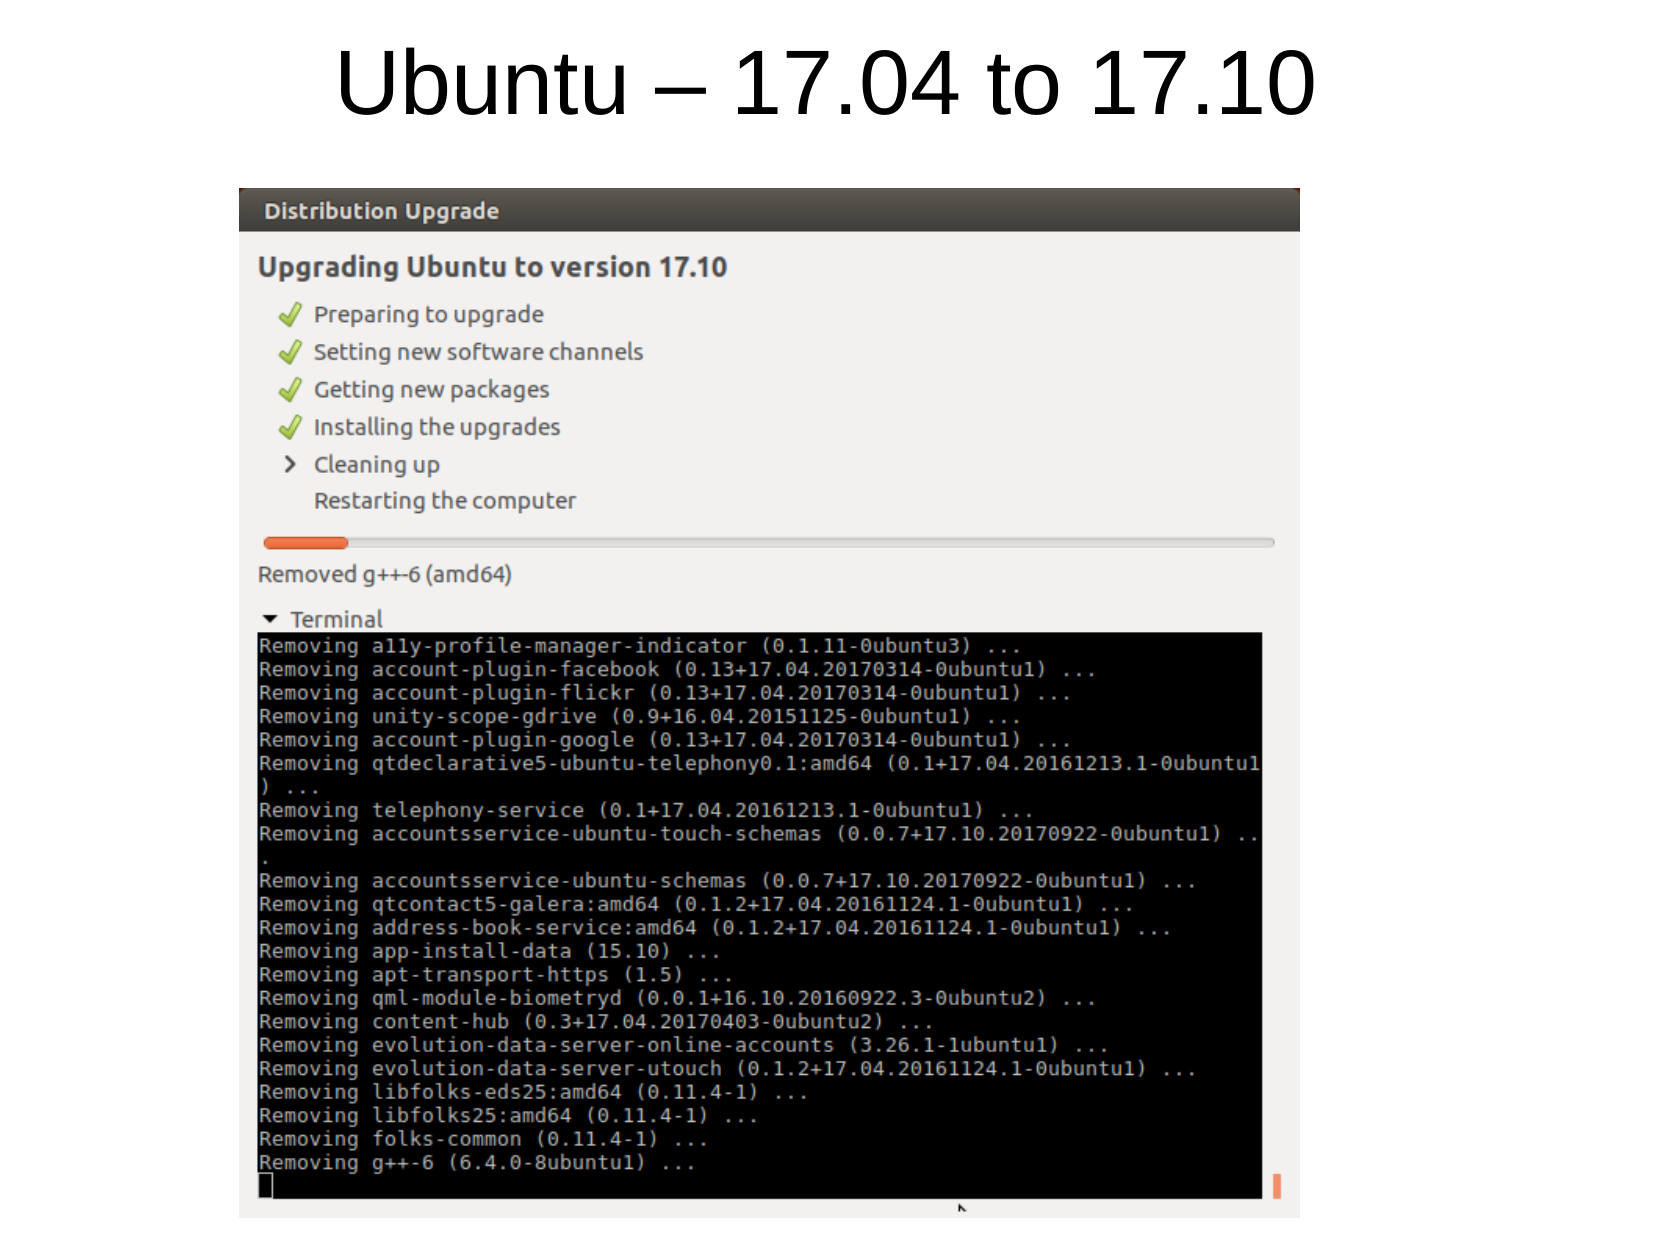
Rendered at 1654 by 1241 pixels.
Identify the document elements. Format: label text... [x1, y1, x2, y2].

title Ubuntu – 17.04 to 17.10 [82, 31, 1571, 134]
picture [239, 188, 1300, 1218]
